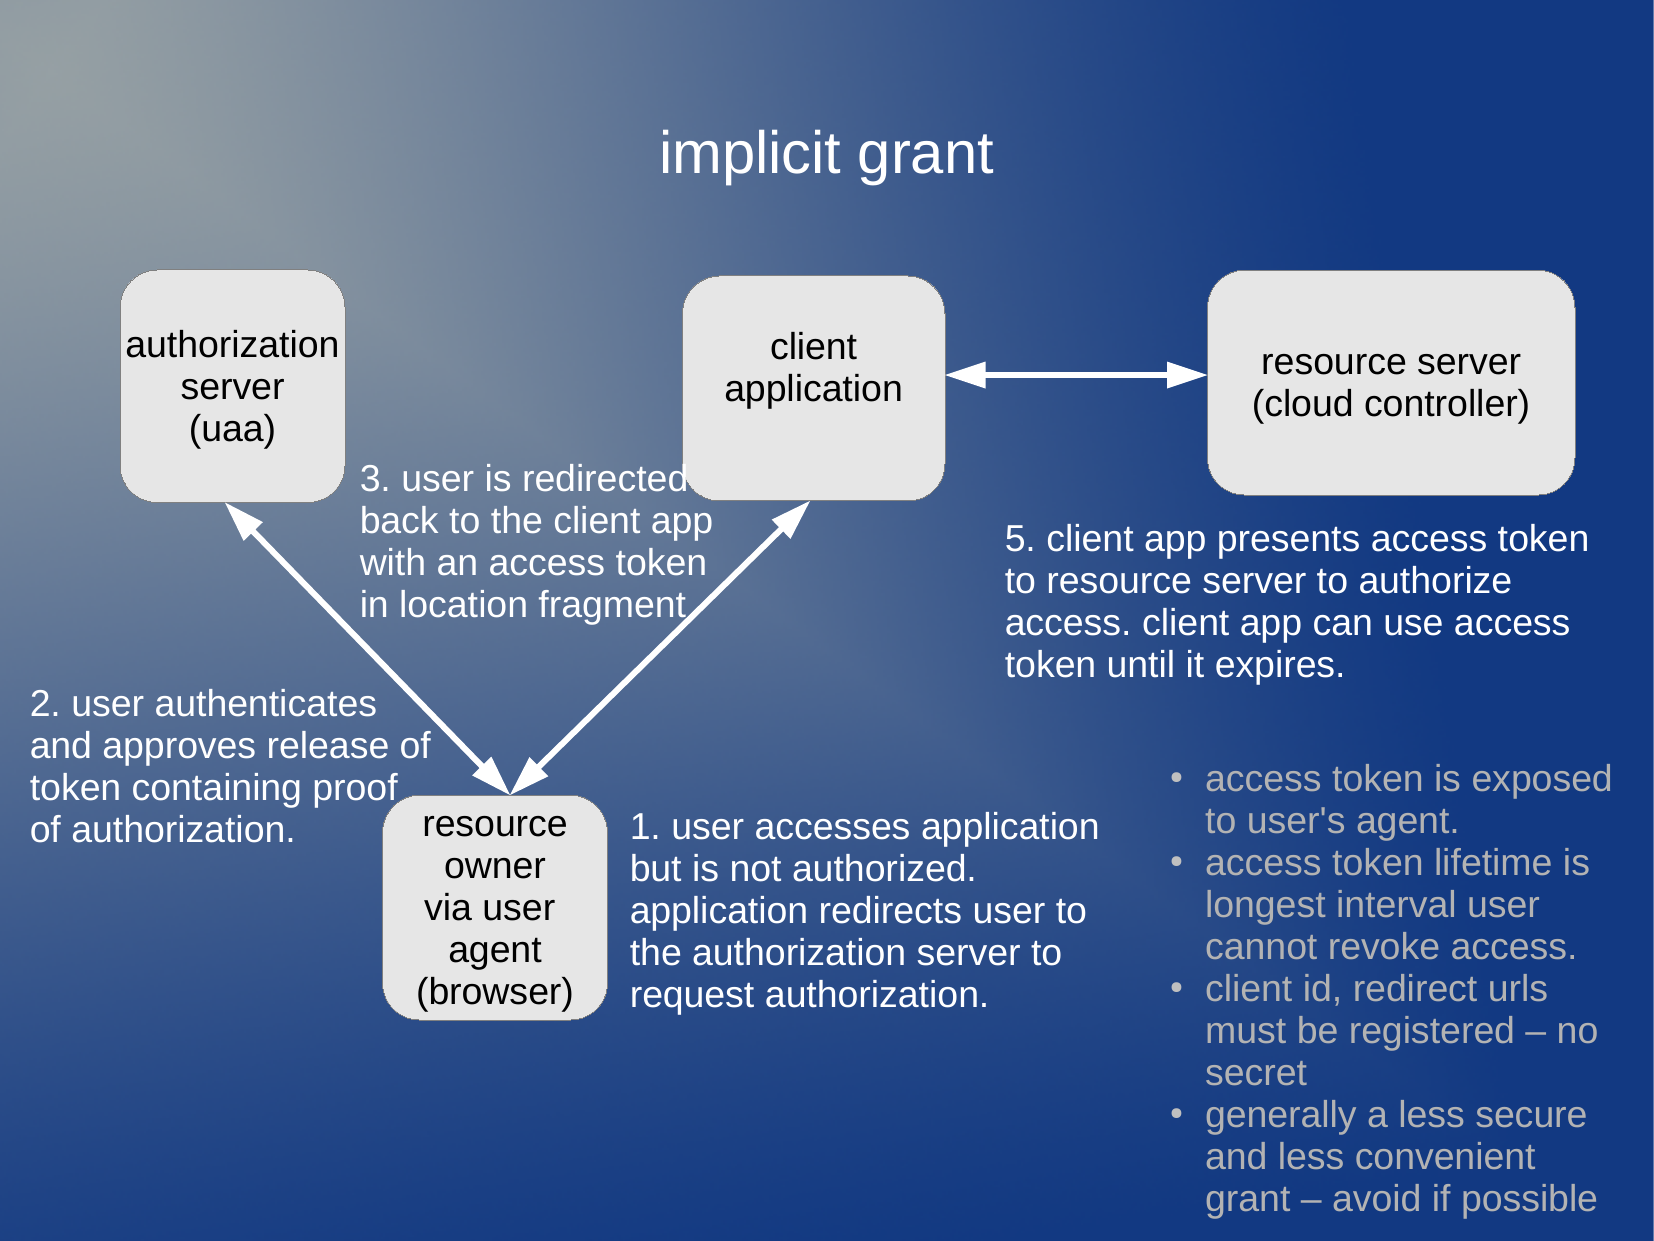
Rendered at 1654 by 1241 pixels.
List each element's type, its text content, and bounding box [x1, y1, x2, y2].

text_box access token is exposed to user's agent. access token lifetime is longest interval user cannot revoke access. client id, redirect urls must be registered – no secret generally a less secure and less convenient grant – avoid if possible [1155, 750, 1636, 1227]
text_box client application [682, 275, 946, 501]
title implicit grant [82, 49, 1571, 257]
text_box 1. user accesses application but is not authorized. application redirects user to the authorization server to request authorization. [615, 798, 1126, 1051]
picture [0, 0, 1654, 1241]
text_box 2. user authenticates and approves release of token containing proof of authorization. [15, 675, 451, 859]
text_box resource owner via user agent (browser) [382, 795, 608, 1021]
text_box authorization server (uaa) [120, 269, 346, 503]
text_box 5. client app presents access token to resource server to authorize access. client app can use access token until it expires. [990, 510, 1636, 693]
text_box 3. user is redirected back to the client app with an access token in location fragment [345, 450, 736, 633]
text_box resource server (cloud controller) [1207, 270, 1576, 496]
